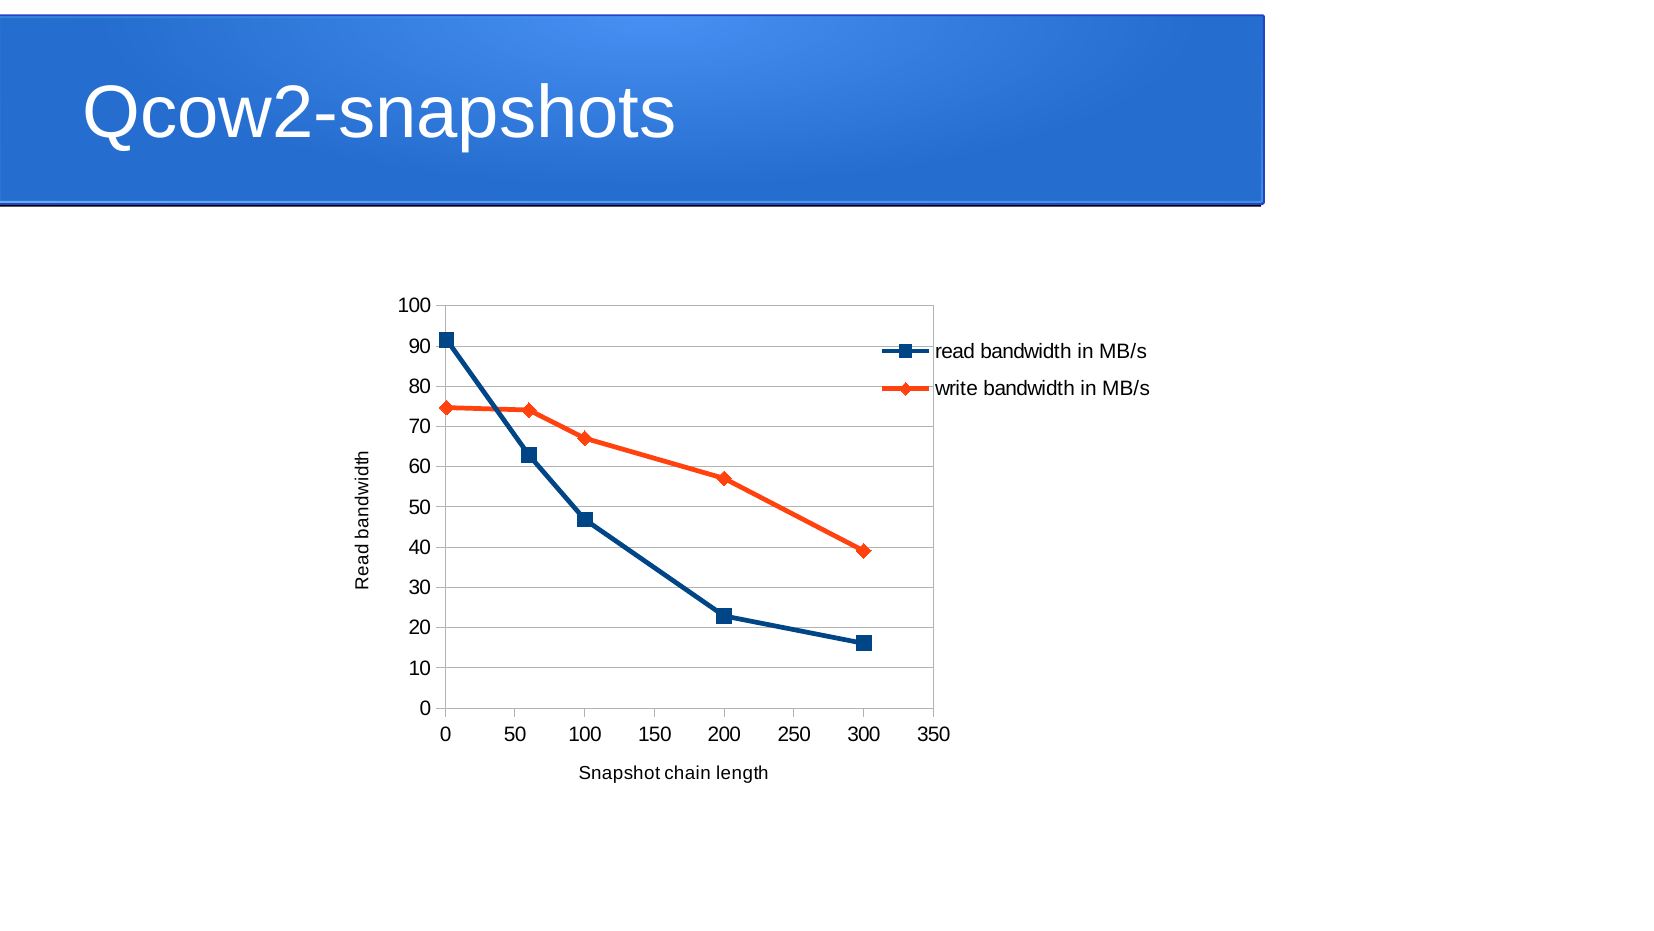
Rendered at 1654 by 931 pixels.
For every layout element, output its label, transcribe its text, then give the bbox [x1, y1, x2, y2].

title Qcow2-snapshots [82, 35, 1235, 189]
chart [318, 283, 1264, 815]
